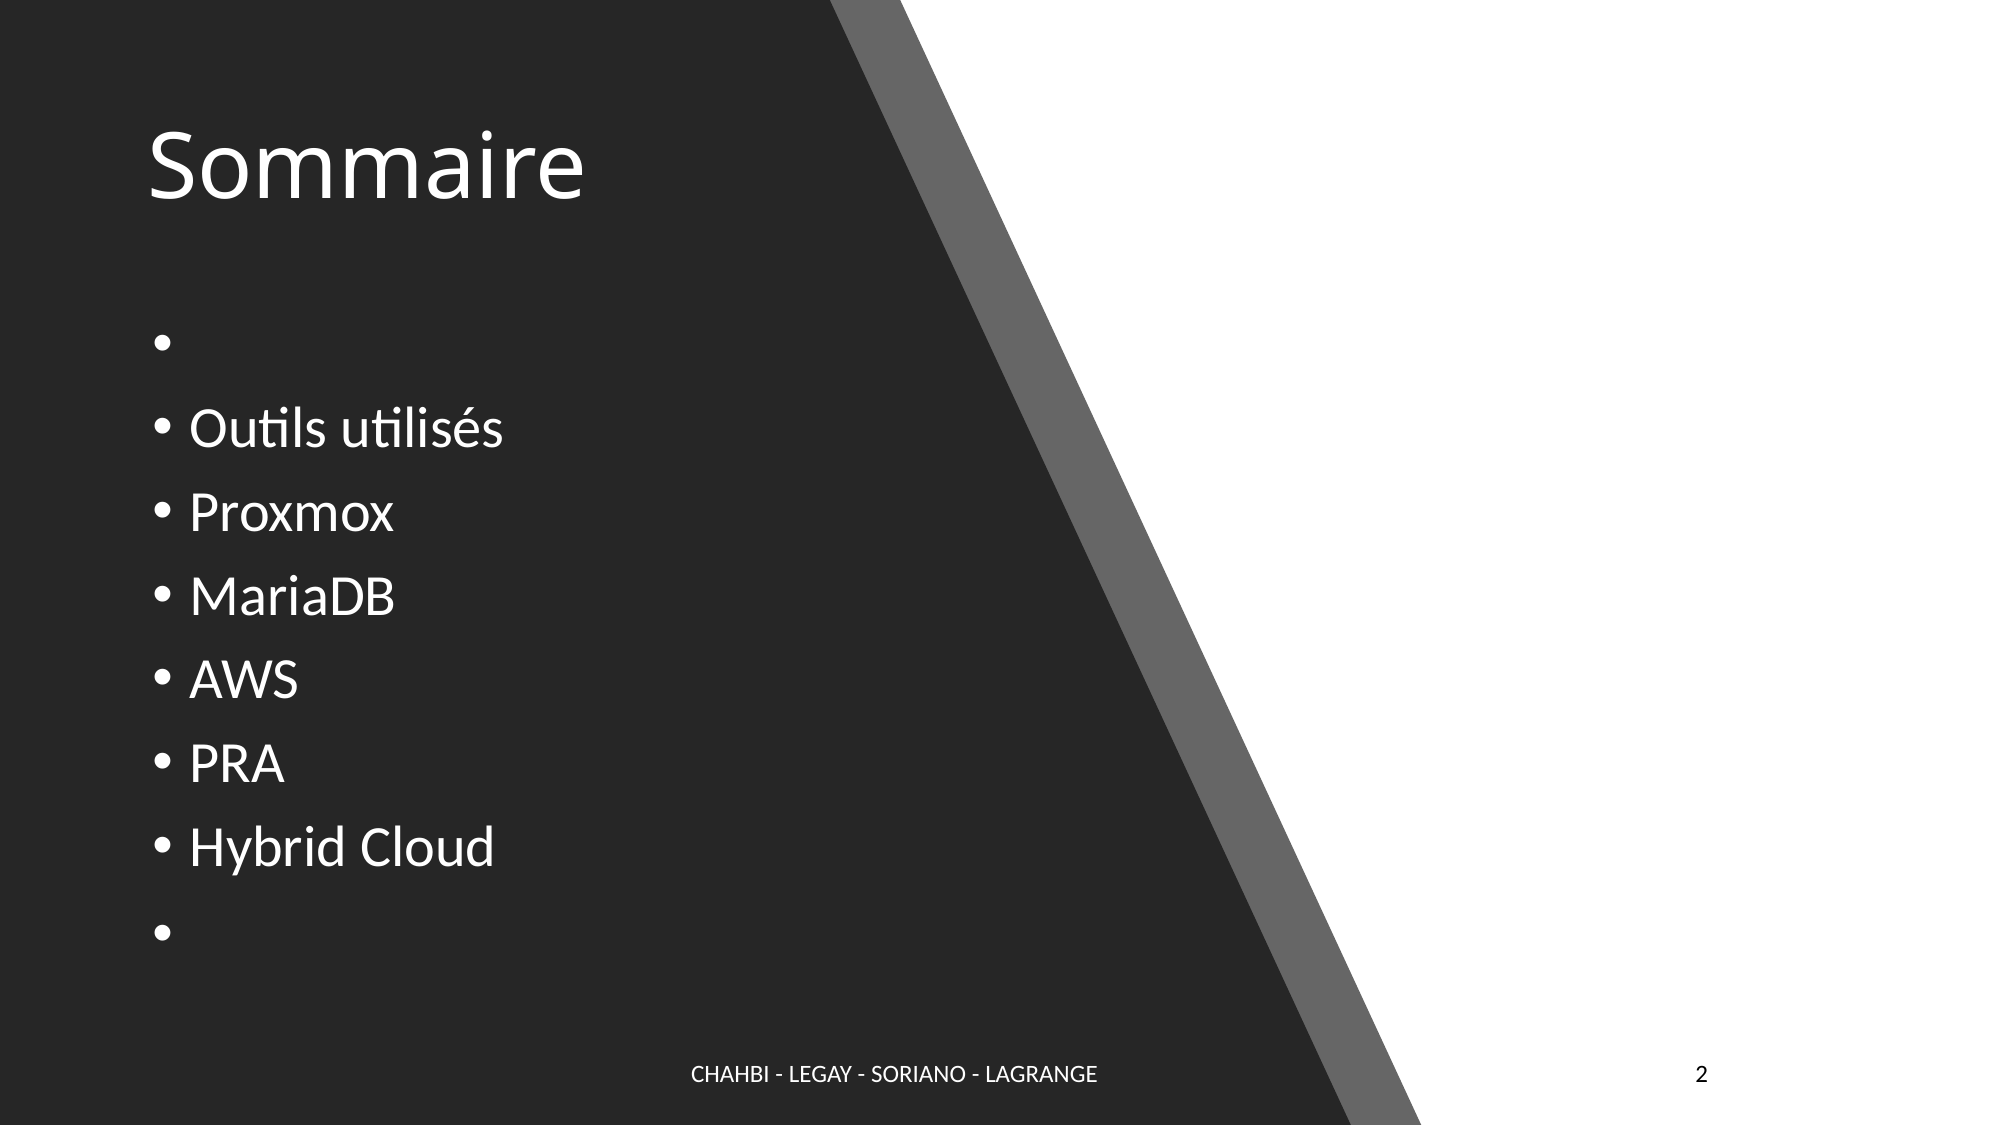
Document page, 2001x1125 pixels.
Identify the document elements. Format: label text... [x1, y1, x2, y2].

list Outils utilisés Proxmox MariaDB AWS PRA Hybrid Cloud [137, 299, 1863, 1014]
title Sommaire [131, 59, 851, 278]
text_box [0, 0, 2000, 1125]
slide_number [1680, 1042, 1863, 1103]
footer CHAHBI - LEGAY - SORIANO - LAGRANGE [521, 1042, 1269, 1103]
